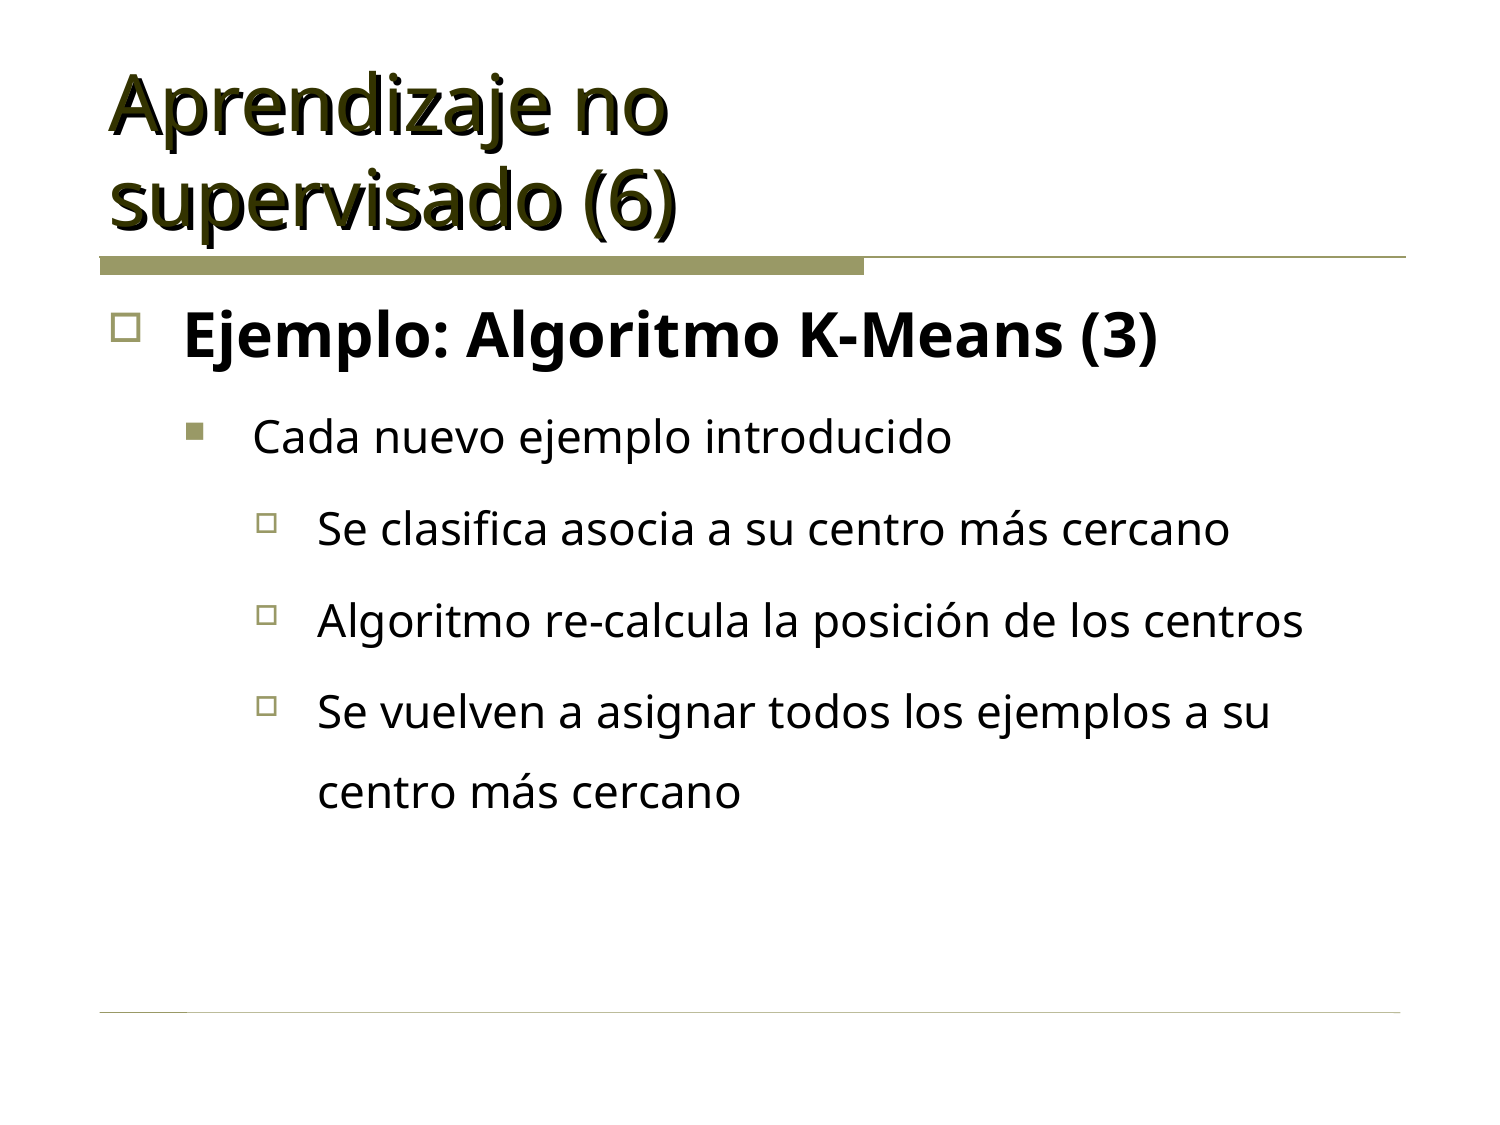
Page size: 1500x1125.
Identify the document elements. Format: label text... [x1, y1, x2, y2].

list Ejemplo: Algoritmo K-Means (3) Cada nuevo ejemplo introducido Se clasifica asocia a su centro más cercano Algoritmo re-calcula la posición de los centros Se vuelven a asignar todos los ejemplos a su centro más cercano [92, 287, 1353, 1013]
title Aprendizaje no supervisado (6) [94, 50, 1407, 250]
